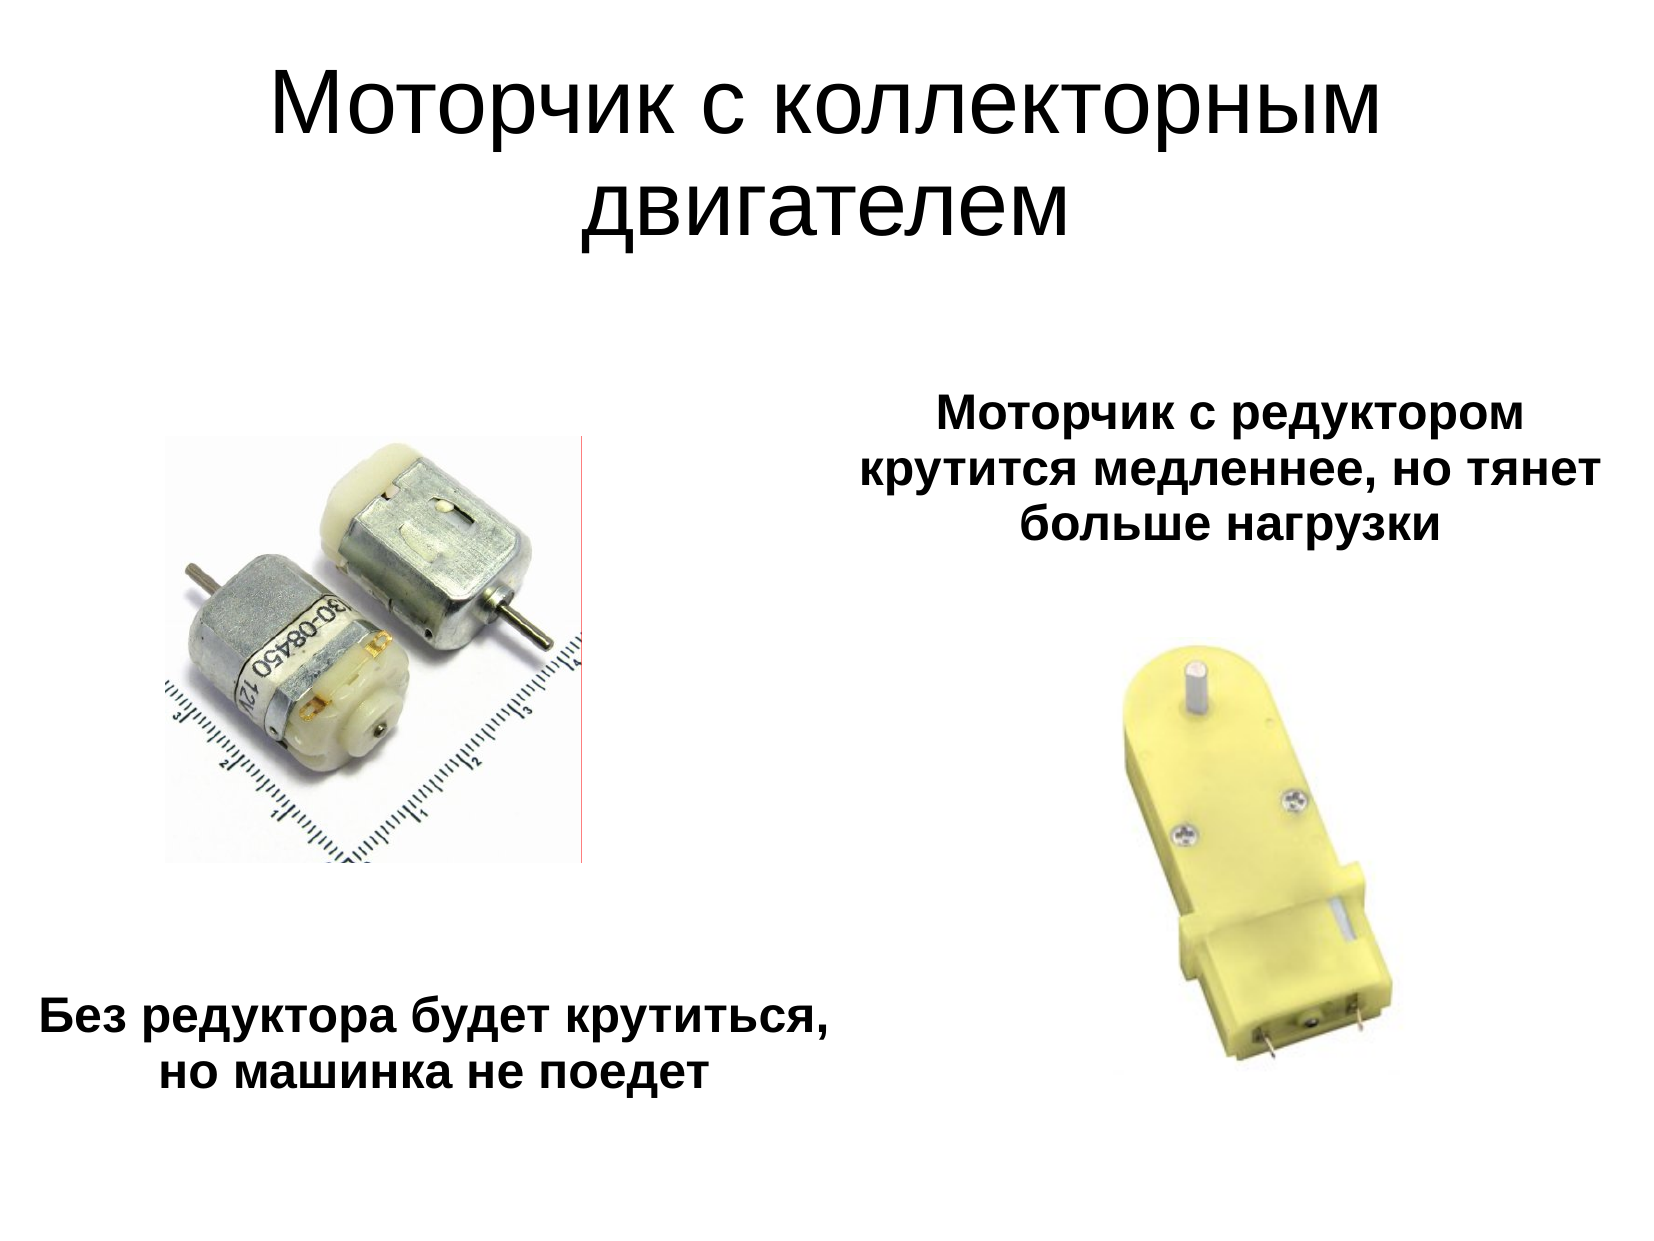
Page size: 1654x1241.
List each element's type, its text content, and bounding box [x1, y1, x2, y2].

text_box Моторчик с редуктором крутится медленнее, но тянет больше нагрузки [844, 376, 1648, 563]
title Моторчик с коллекторным двигателем [82, 49, 1571, 257]
picture [165, 436, 582, 863]
picture [1039, 637, 1477, 1075]
text_box Без редуктора будет крутиться, но машинка не поедет [23, 980, 851, 1139]
